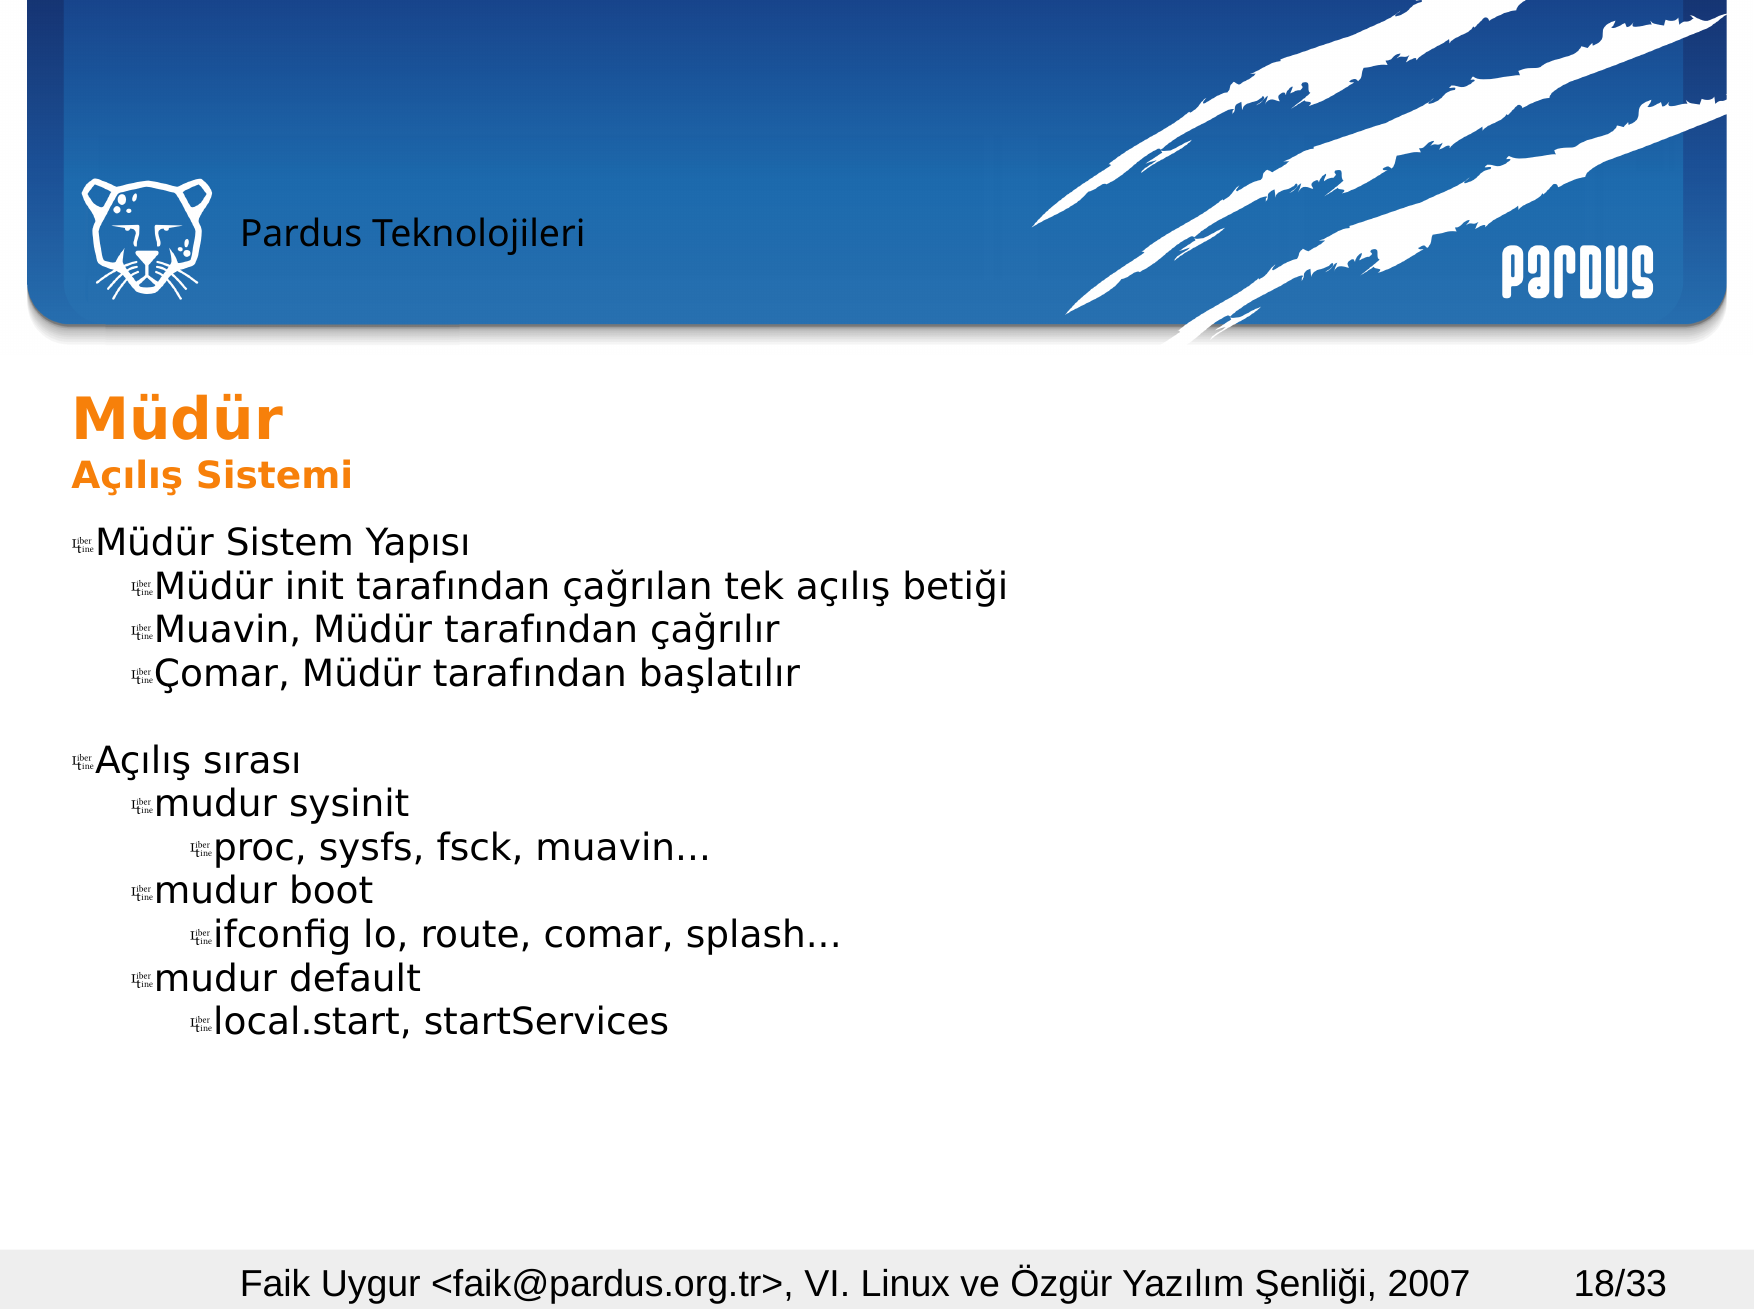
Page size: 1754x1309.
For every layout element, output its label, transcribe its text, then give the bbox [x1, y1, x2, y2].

text_box Müdür Açılış Sistemi Müdür Sistem Yapısı Müdür init tarafından çağrılan tek açılış betiği Muavin, Müdür tarafından çağrılır Çomar, Müdür tarafından başlatılır Açılış sırası mudur sysinit proc, sysfs, fsck, muavin... mudur boot ifconfig lo, route, comar, splash... mudur default local.start, startServices [56, 378, 1680, 1076]
picture [0, 0, 1753, 355]
